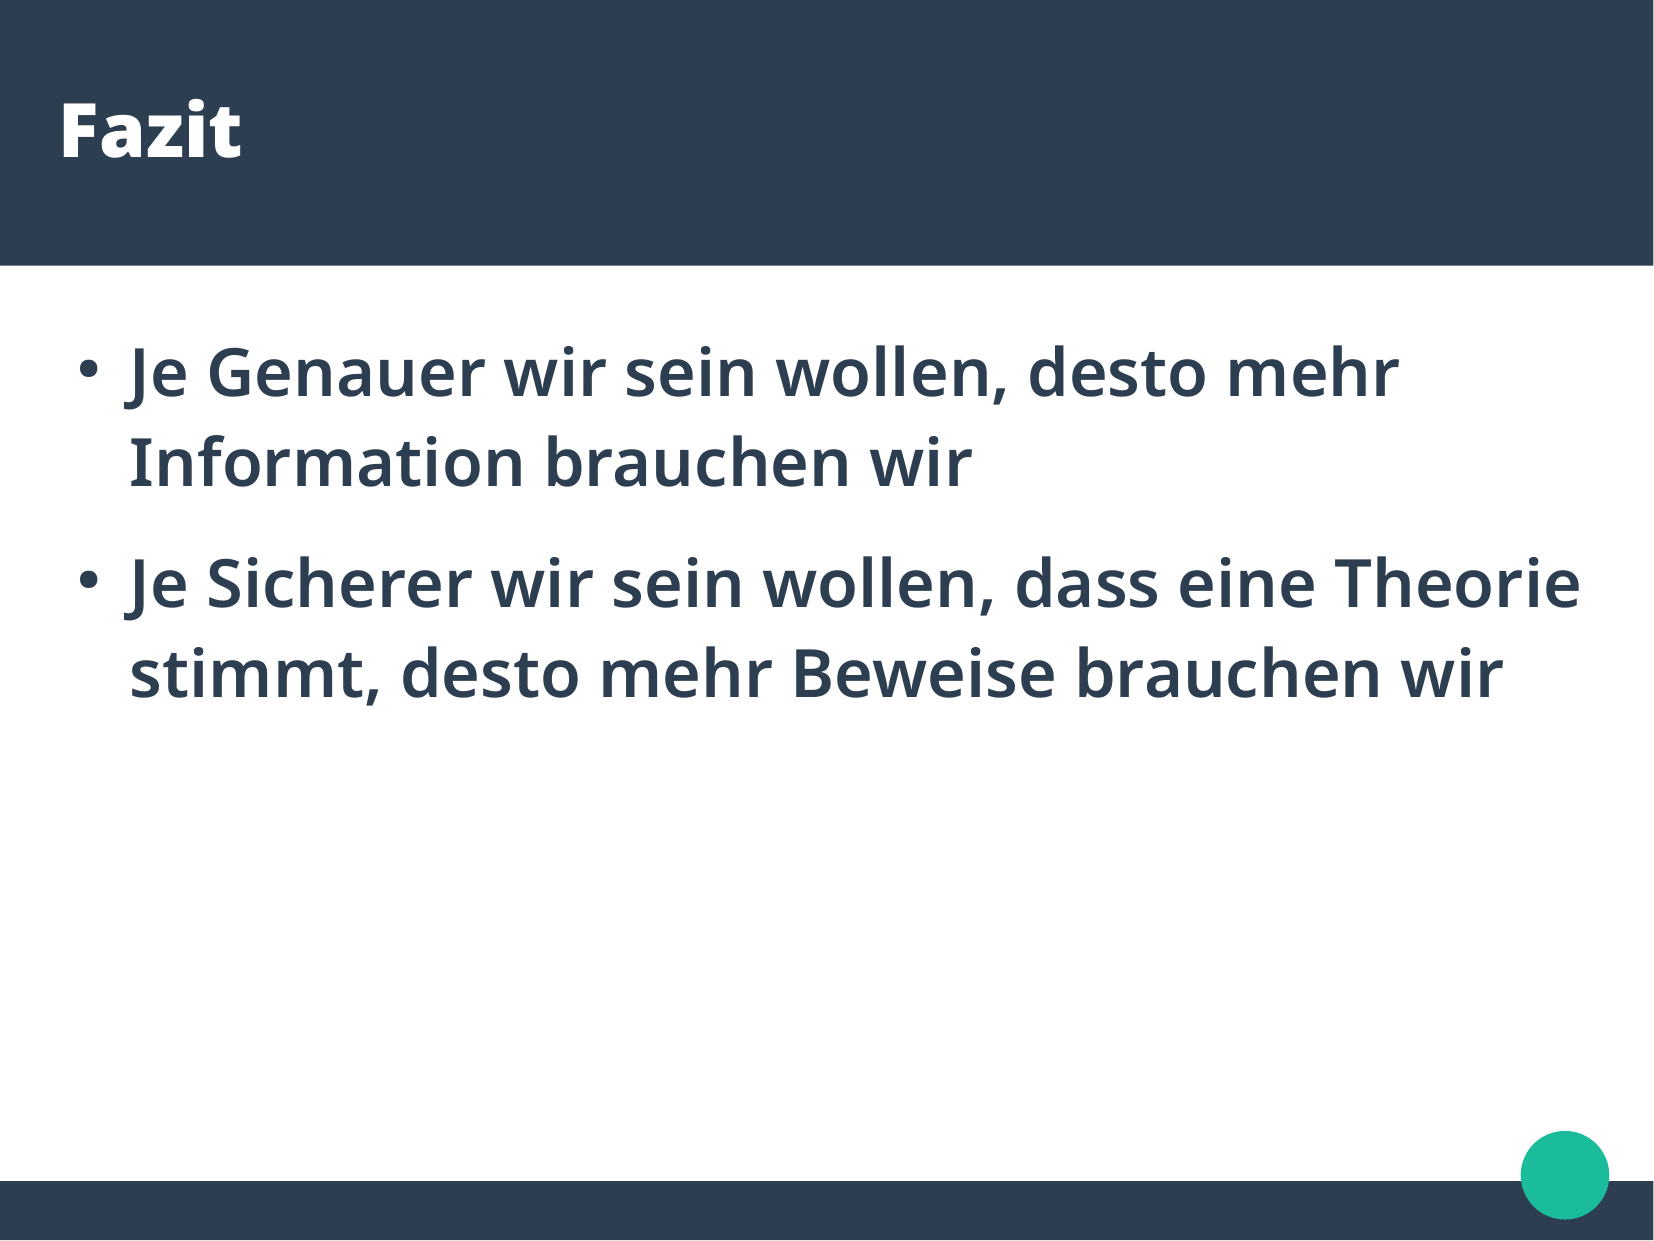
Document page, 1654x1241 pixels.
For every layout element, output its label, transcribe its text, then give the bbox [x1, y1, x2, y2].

list Je Genauer wir sein wollen, desto mehr Information brauchen wir Je Sicherer wir sein wollen, dass eine Theorie stimmt, desto mehr Beweise brauchen wir [59, 324, 1595, 1152]
title Fazit [59, 49, 1595, 207]
